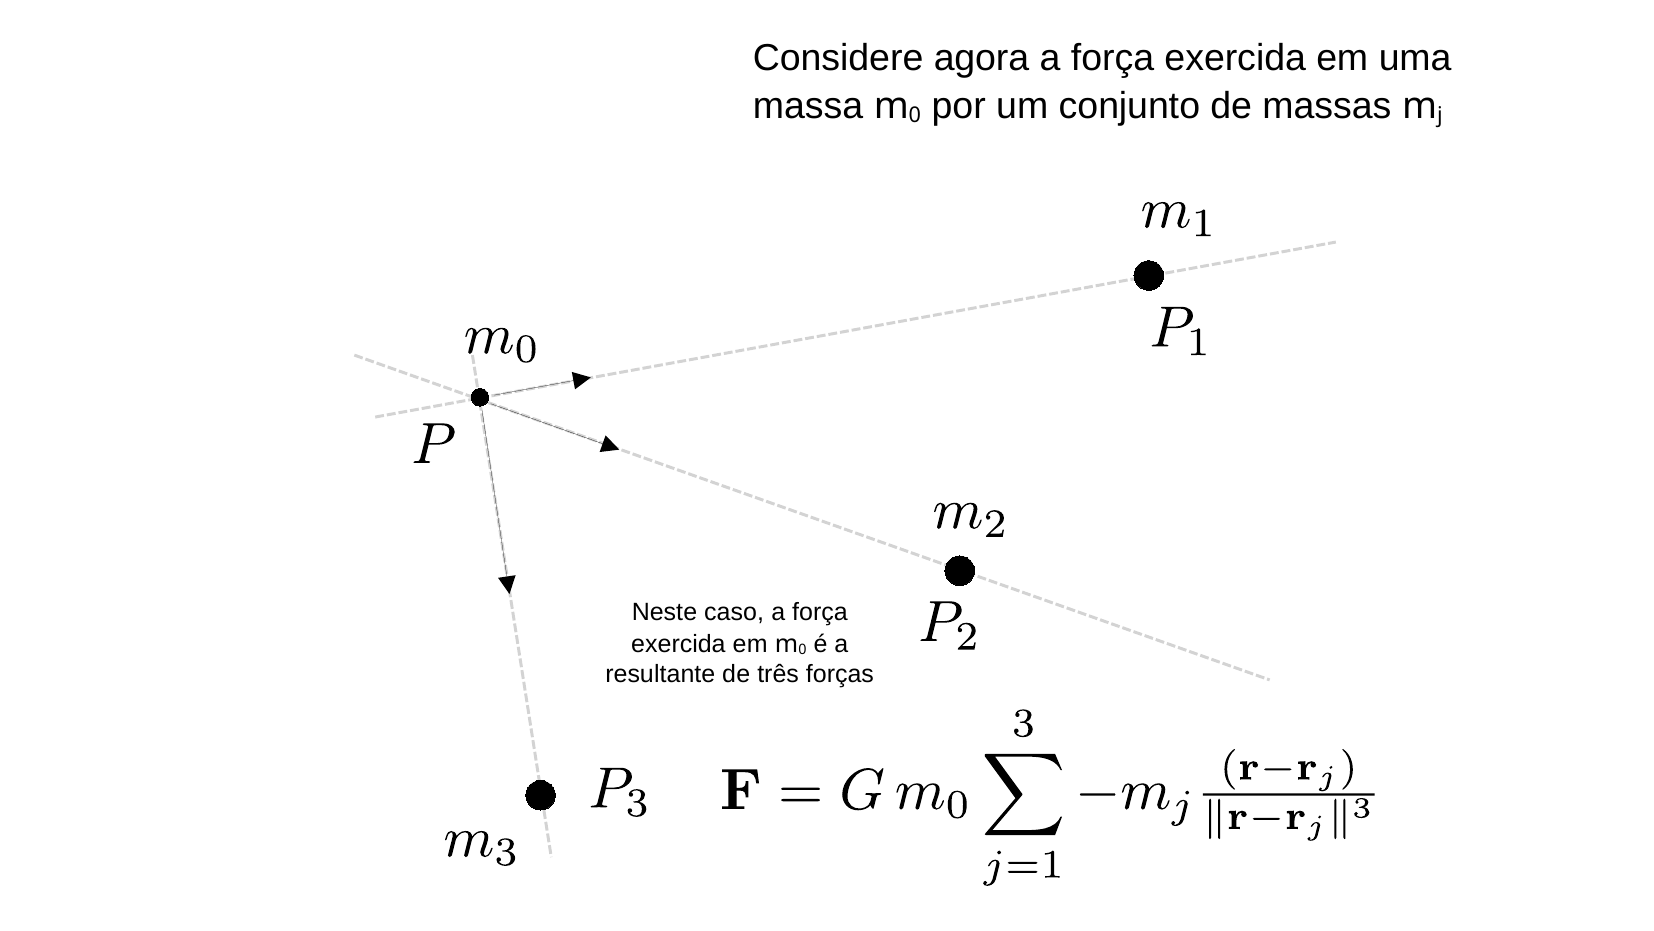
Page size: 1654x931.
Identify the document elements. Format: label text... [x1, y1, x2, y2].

picture [590, 767, 647, 817]
picture [442, 828, 518, 869]
picture [1151, 306, 1206, 356]
text_box Neste caso, a força exercida em m0 é a resultante de três forças [590, 590, 926, 709]
picture [463, 325, 538, 365]
text_box [525, 780, 556, 811]
text_box [471, 388, 489, 407]
text_box [1133, 260, 1164, 291]
picture [1142, 201, 1211, 237]
picture [934, 502, 1004, 537]
picture [413, 423, 455, 463]
picture [722, 709, 1375, 886]
text_box Considere agora a força exercida em uma massa m0 por um conjunto de massas mj [738, 29, 1565, 178]
text_box [944, 555, 975, 586]
picture [920, 601, 976, 650]
